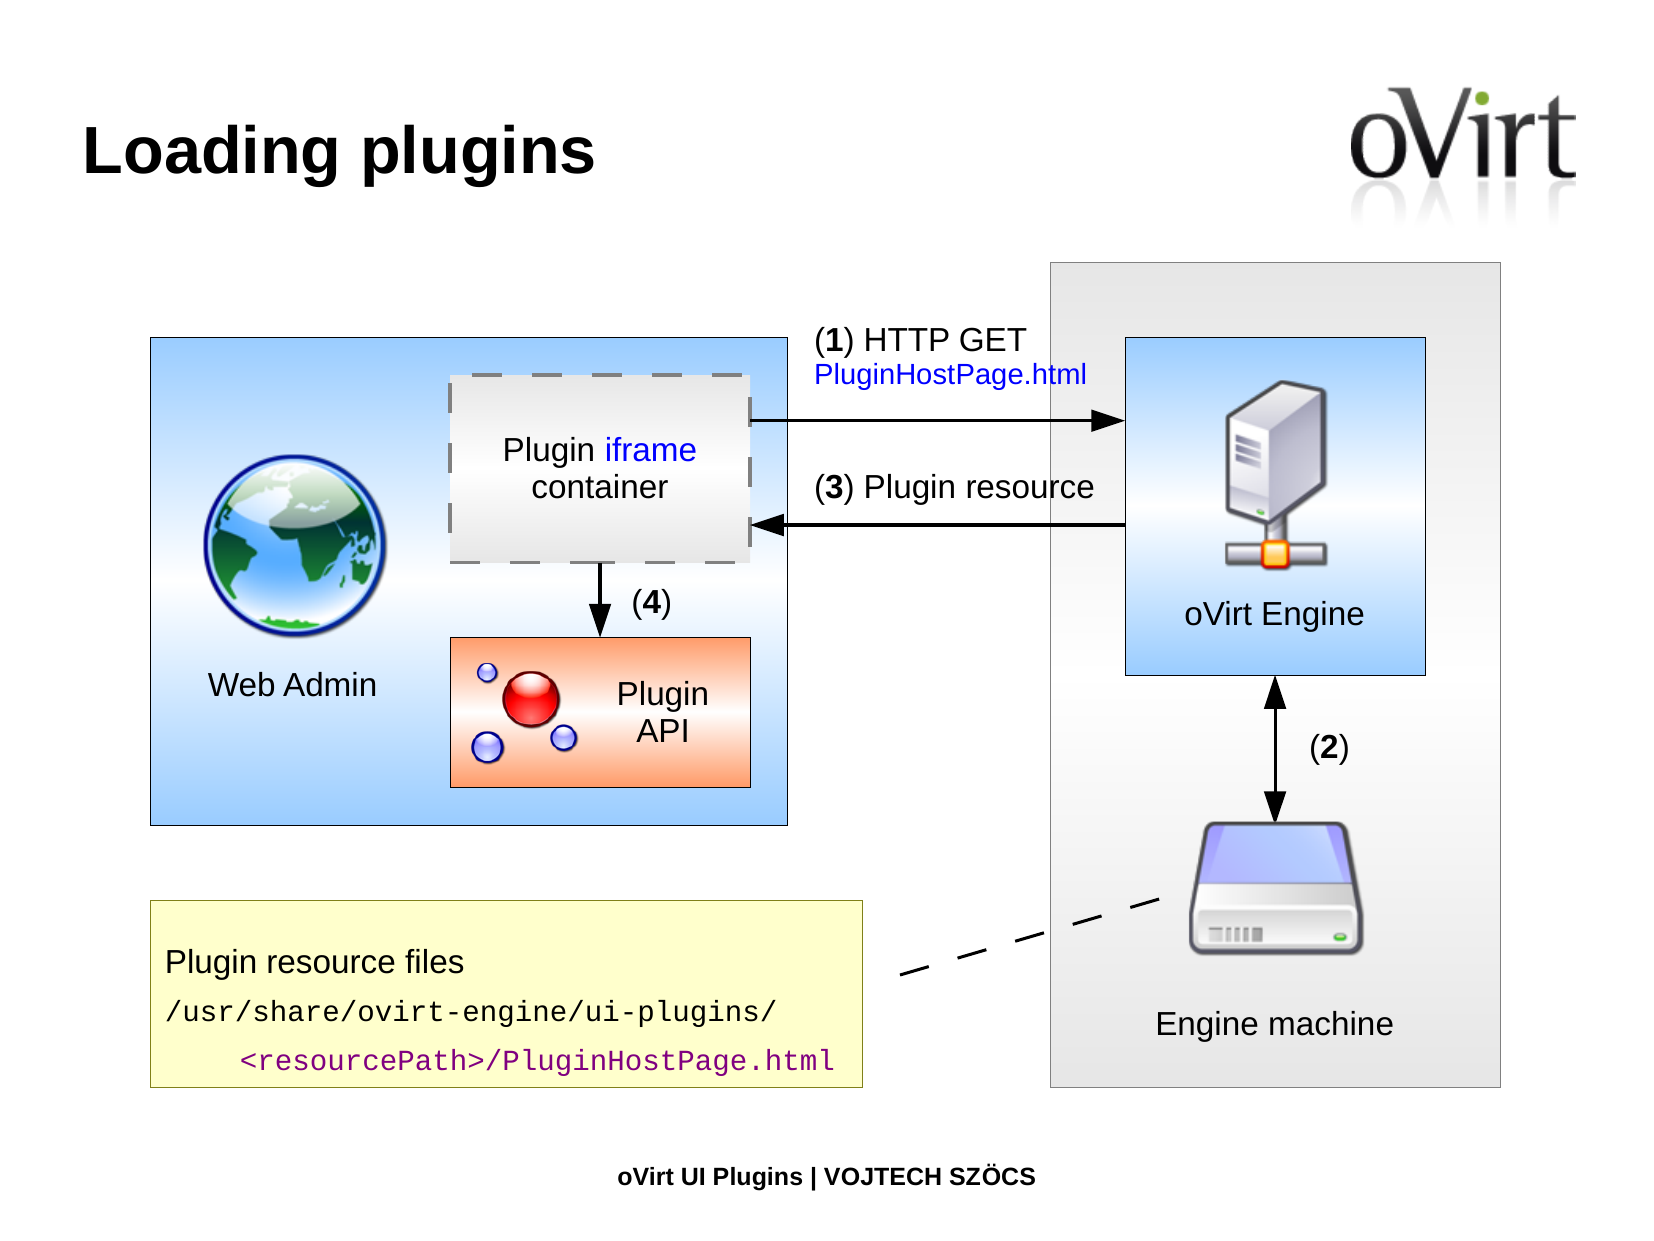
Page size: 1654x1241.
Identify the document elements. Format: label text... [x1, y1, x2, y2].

text_box Plugin resource files /usr/share/ovirt-engine/ui-plugins/ <resourcePath>/PluginHostPage.html [150, 917, 863, 1100]
text_box [751, 422, 788, 524]
picture [1351, 79, 1576, 228]
picture [467, 656, 581, 769]
text_box (4) [616, 576, 687, 629]
picture [1175, 374, 1376, 575]
picture [194, 445, 395, 646]
text_box Plugin API [601, 668, 725, 757]
text_box (1) HTTP GET PluginHostPage.html [799, 314, 1103, 411]
text_box oVirt Engine [1169, 588, 1381, 641]
text_box [150, 337, 788, 826]
text_box Web Admin [193, 659, 396, 711]
picture [1175, 787, 1376, 988]
text_box (2) [1294, 721, 1365, 787]
text_box Plugin iframe container [450, 375, 751, 563]
text_box (3) Plugin resource [799, 461, 1111, 514]
text_box [150, 900, 863, 917]
text_box Engine machine [1140, 998, 1410, 1051]
text_box [1050, 262, 1501, 1088]
text_box [1050, 411, 1091, 419]
title Loading plugins [82, 37, 1303, 226]
